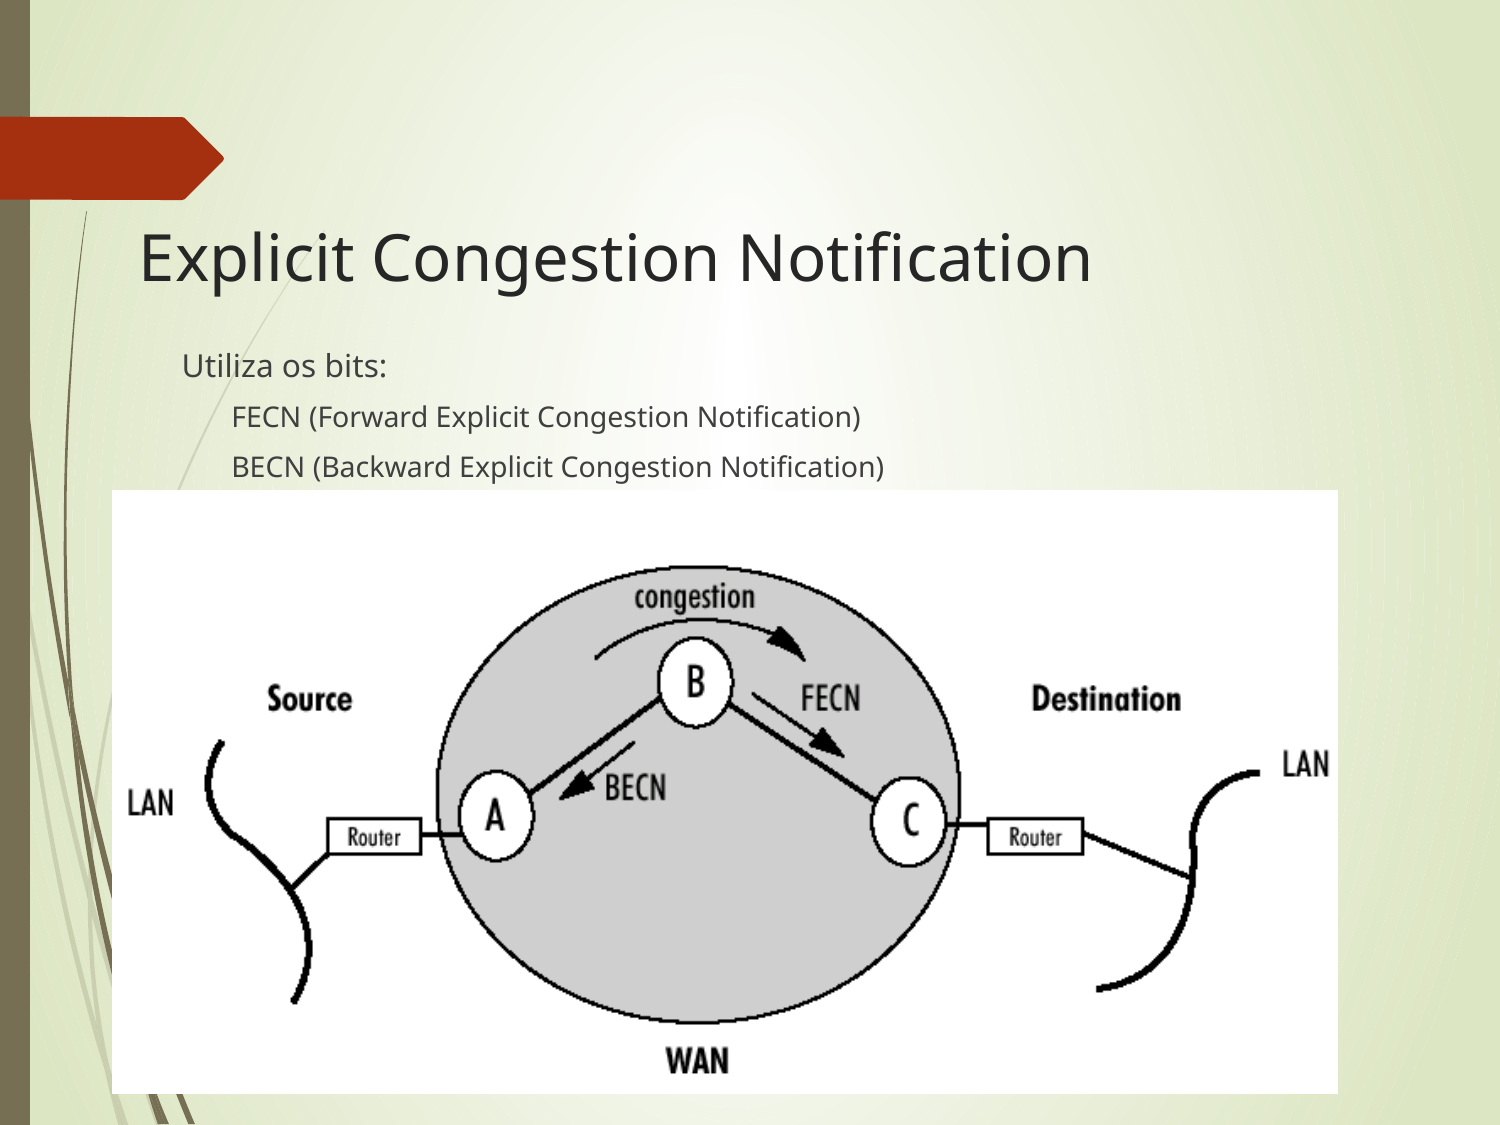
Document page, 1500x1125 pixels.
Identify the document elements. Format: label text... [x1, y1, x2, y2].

list Utiliza os bits: FECN (Forward Explicit Congestion Notification) BECN (Backward Explicit Congestion Notification) [123, 338, 1399, 492]
title Explicit Congestion Notification [123, 208, 1387, 303]
picture [112, 490, 1338, 1094]
